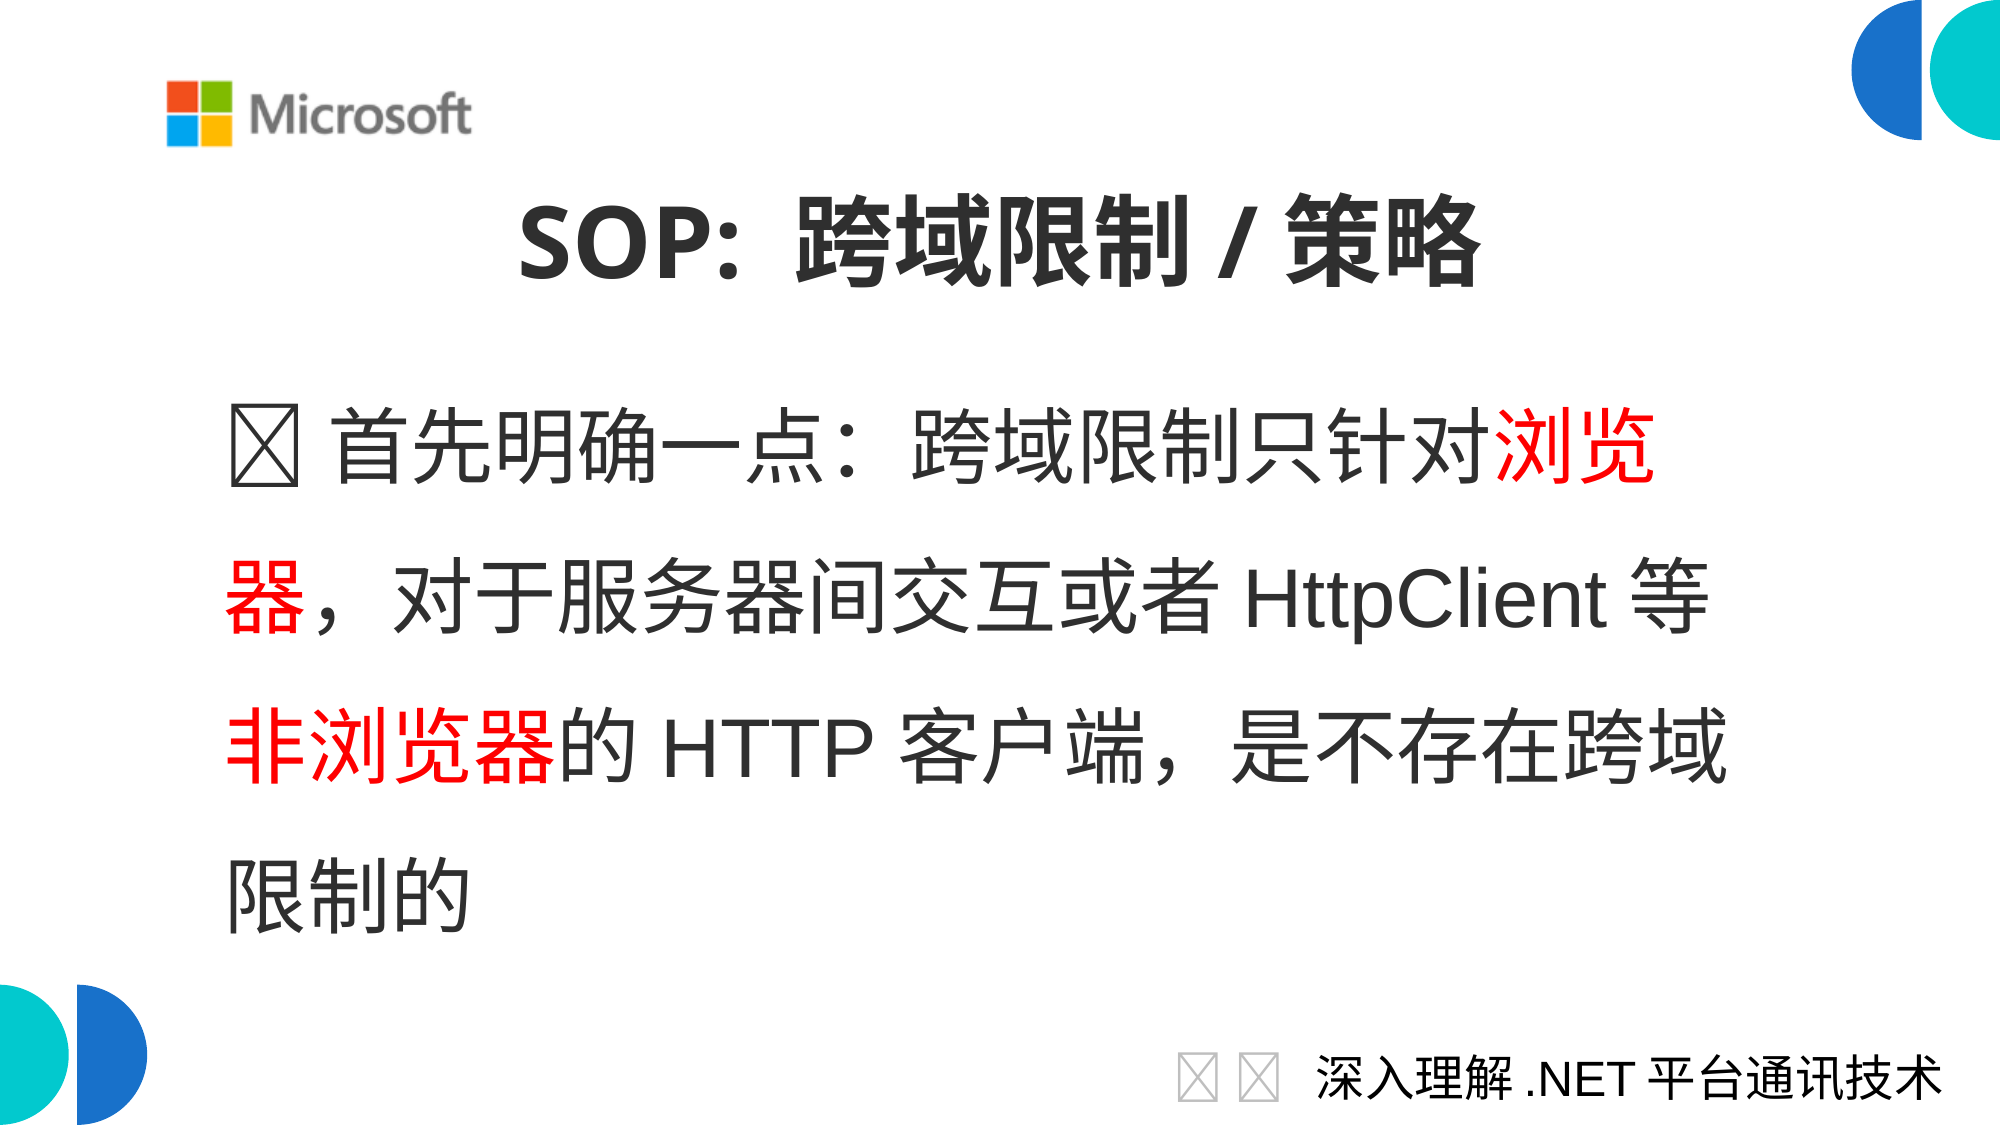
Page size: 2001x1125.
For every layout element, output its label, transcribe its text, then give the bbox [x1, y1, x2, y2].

picture [85, 41, 552, 189]
title SOP: 跨域限制/策略 [138, 145, 1862, 332]
subtitle 🚀 🚀 深入理解.NET平台通讯技术 [1173, 1046, 1952, 1107]
text_box 🚀首先明确一点：跨域限制只针对浏览器，对于服务器间交互或者HttpClient等非浏览器的HTTP客户端，是不存在跨域限制的 [209, 336, 1796, 550]
